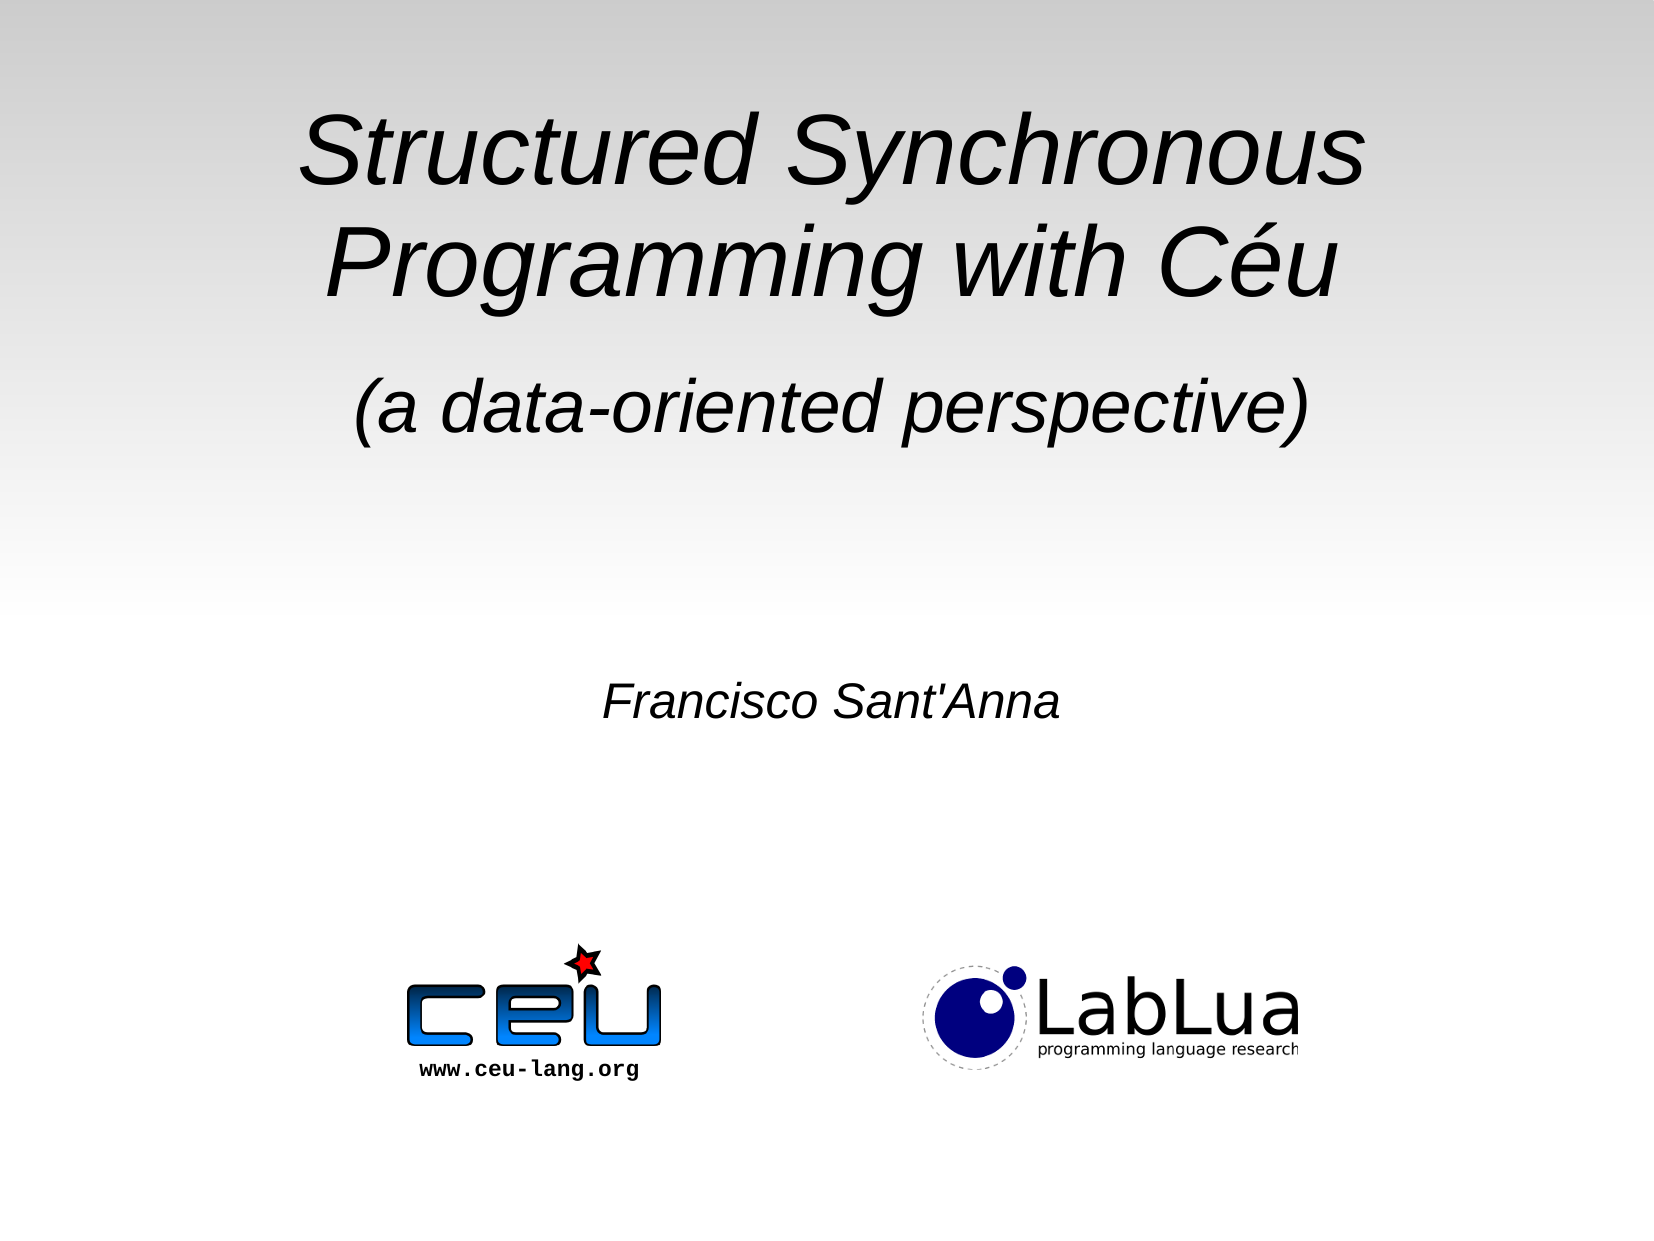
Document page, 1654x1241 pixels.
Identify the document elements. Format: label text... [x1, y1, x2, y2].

subtitle Structured Synchronous Programming with Céu (a data-oriented perspective) [88, 93, 1577, 449]
text_box Francisco Sant'Anna [586, 619, 1076, 785]
picture [407, 943, 661, 1046]
text_box www.ceu-lang.org [398, 1050, 661, 1094]
picture [922, 965, 1298, 1070]
